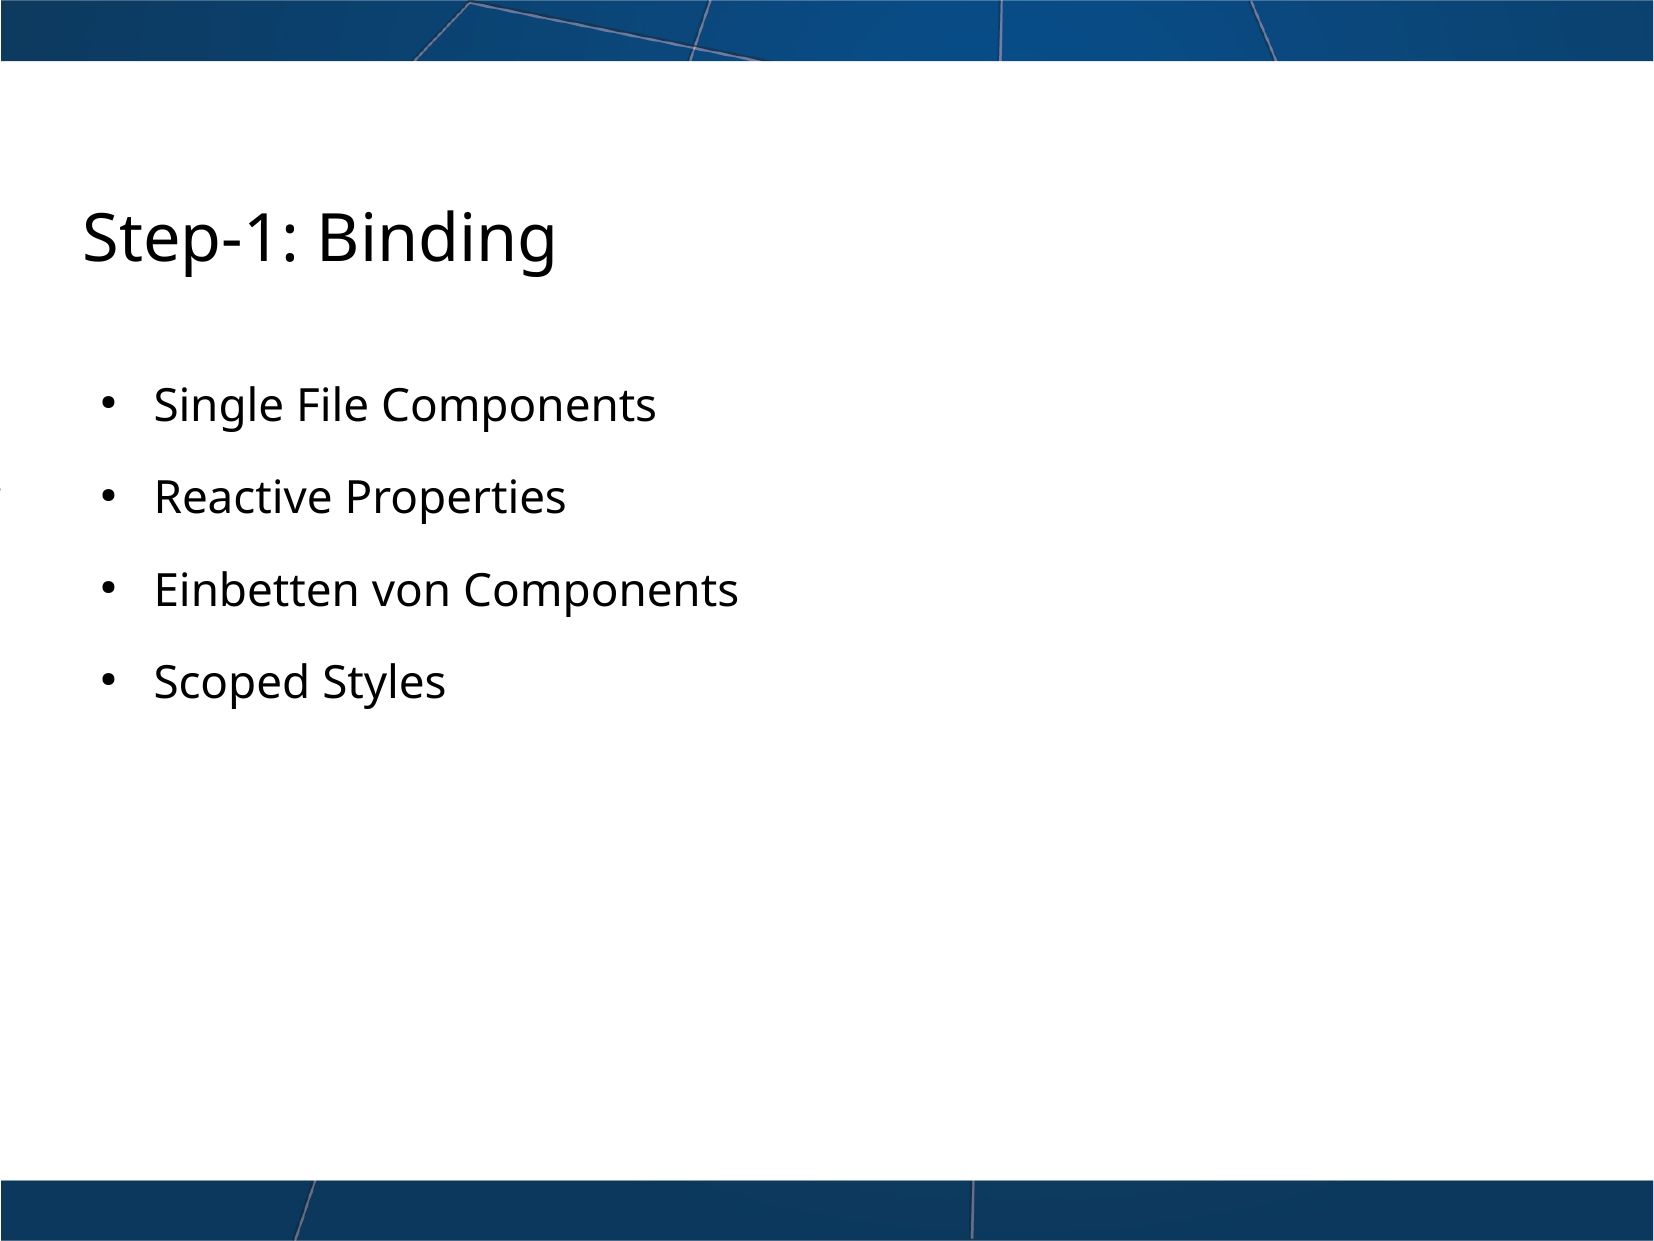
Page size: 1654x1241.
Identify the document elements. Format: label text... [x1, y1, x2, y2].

list Single File Components Reactive Properties Einbetten von Components Scoped Styles [82, 372, 1571, 1013]
title Step-1: Binding [82, 139, 1571, 332]
picture [0, 0, 1654, 1241]
